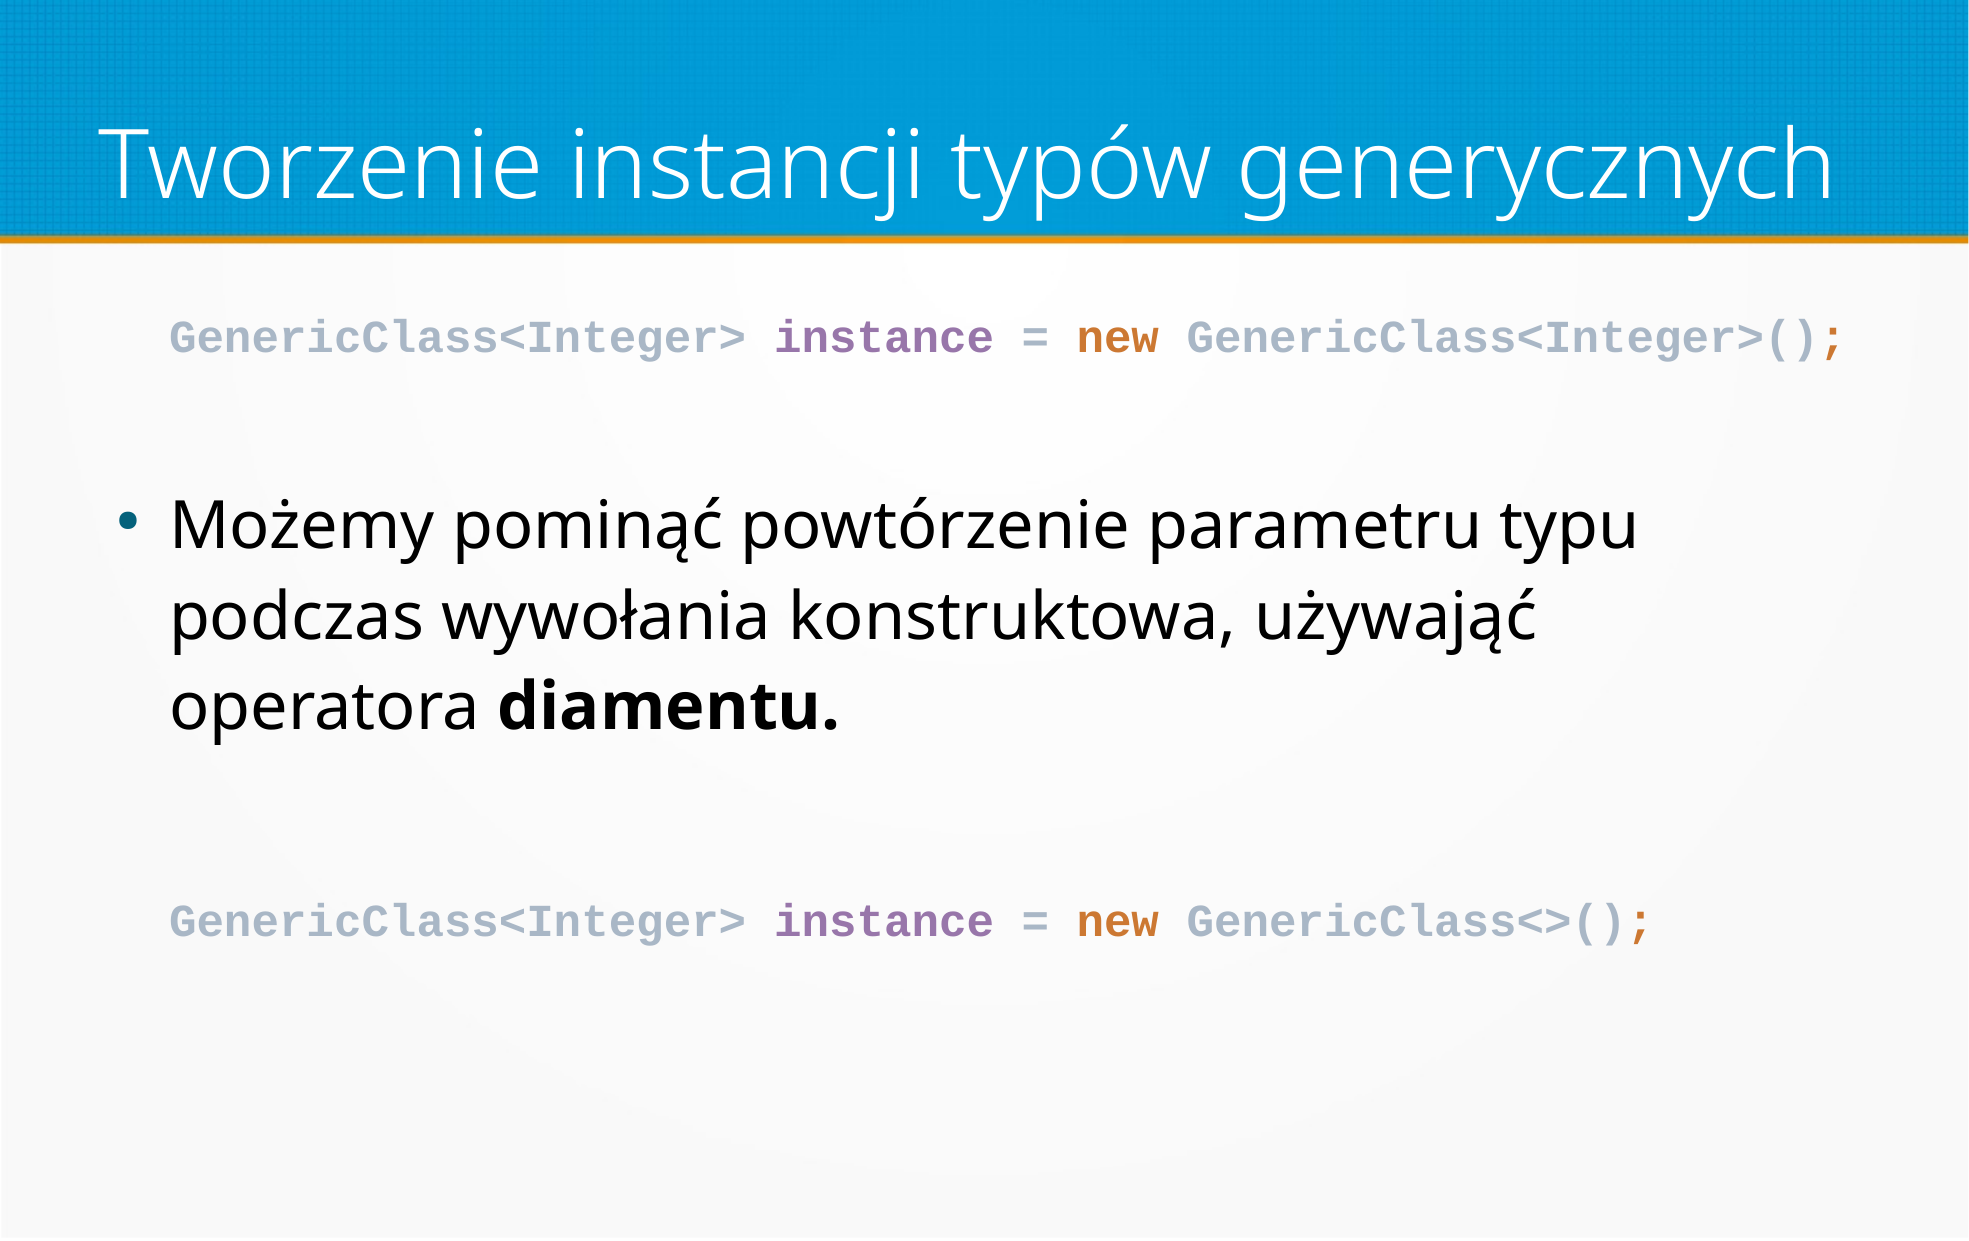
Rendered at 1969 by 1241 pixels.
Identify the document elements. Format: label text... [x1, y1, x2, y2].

picture [0, 233, 1969, 1241]
title Tworzenie instancji typów generycznych [98, 19, 1870, 227]
list GenericClass<Integer> instance = new GenericClass<Integer>(); Możemy pominąć powtórzenie parametru typu podczas wywołania konstruktowa, używająć operatora diamentu. GenericClass<Integer> instance = new GenericClass<>(); [98, 315, 1861, 1081]
